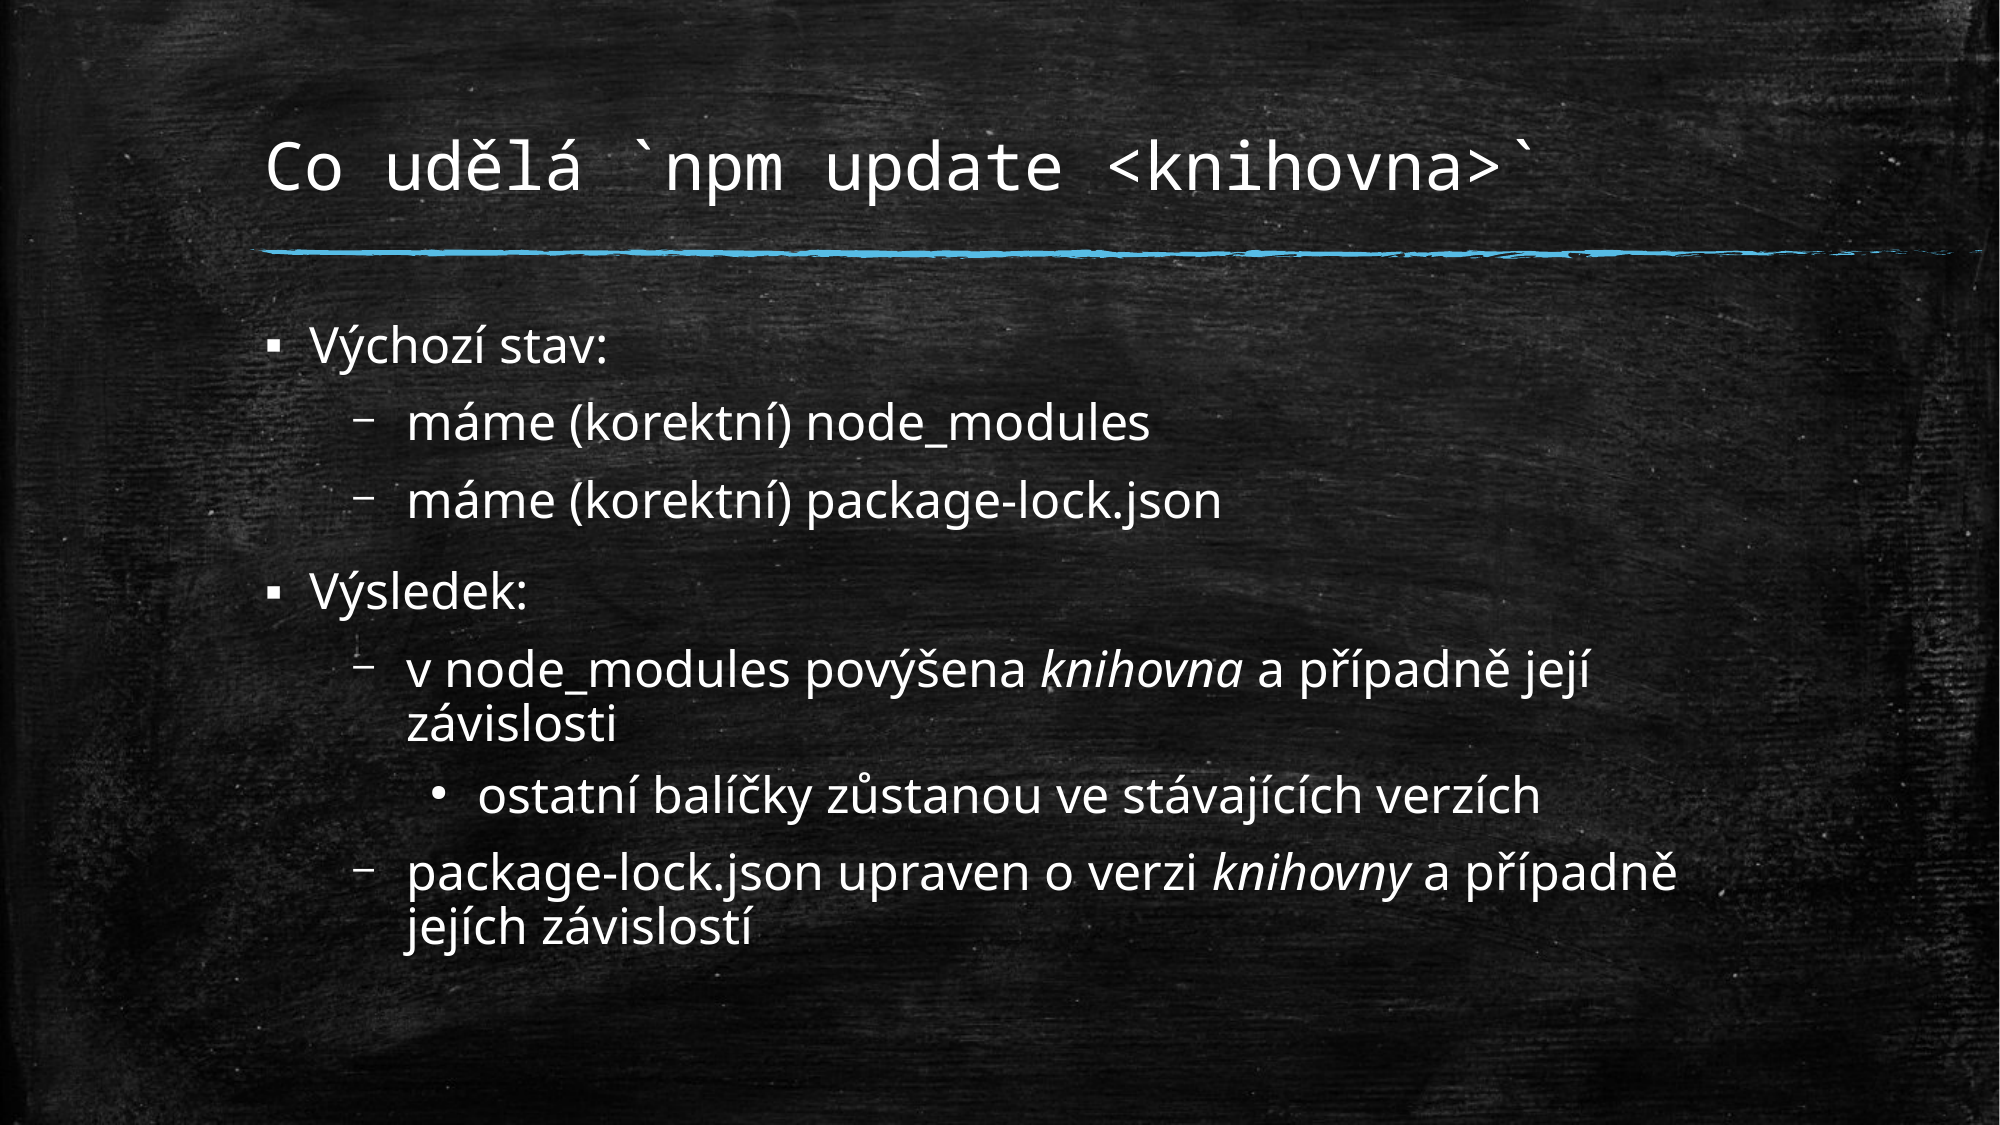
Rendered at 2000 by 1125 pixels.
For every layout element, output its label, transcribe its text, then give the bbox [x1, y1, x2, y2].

title Co udělá `npm update <knihovna>` [249, 45, 1750, 213]
list Výchozí stav: máme (korektní) node_modules máme (korektní) package-lock.json Výsledek: v node_modules povýšena knihovna a případně její závislosti ostatní balíčky zůstanou ve stávajících verzích package-lock.json upraven o verzi knihovny a případně jejích závislostí [249, 312, 1750, 1013]
picture [0, 0, 2000, 1125]
